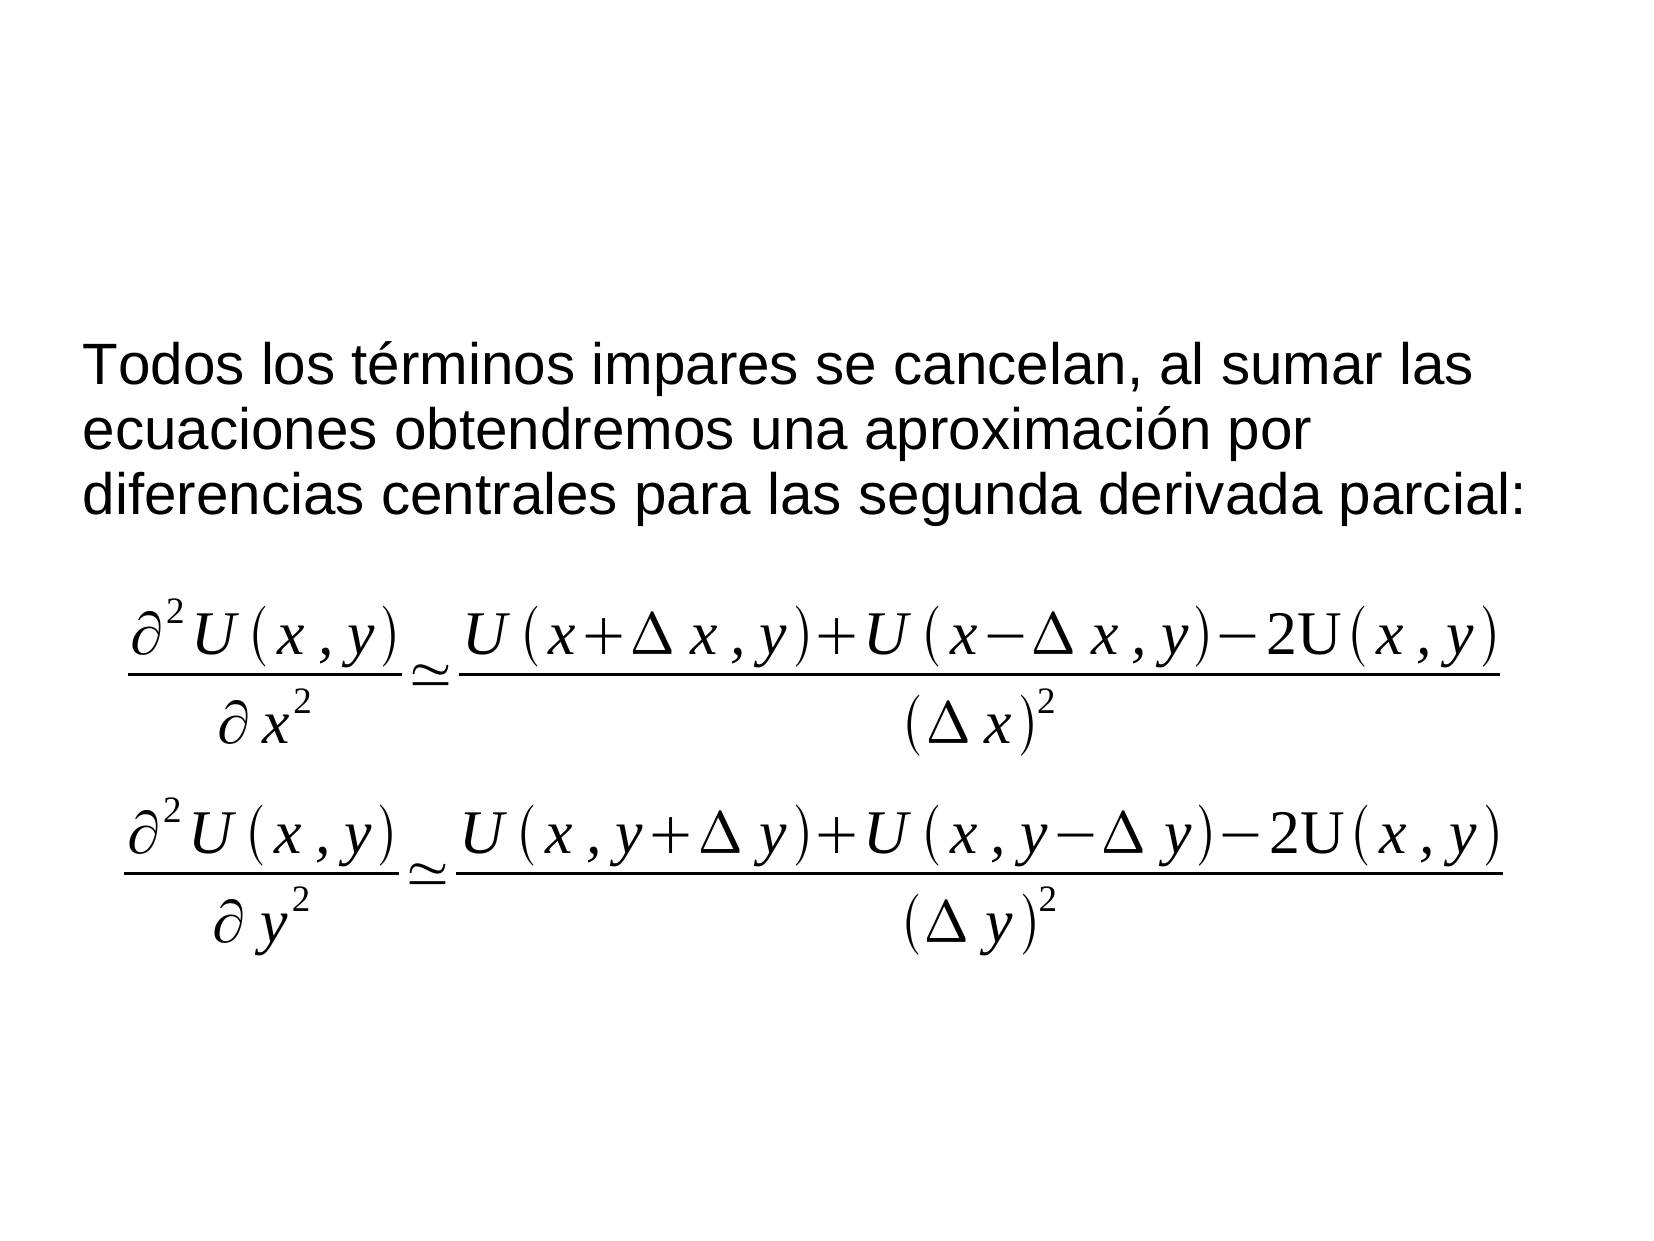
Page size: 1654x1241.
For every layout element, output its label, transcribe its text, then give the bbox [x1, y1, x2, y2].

subtitle Todos los términos impares se cancelan, al sumar las ecuaciones obtendremos una aproximación por diferencias centrales para las segunda derivada parcial: [82, 297, 1571, 562]
chart [115, 590, 1513, 959]
